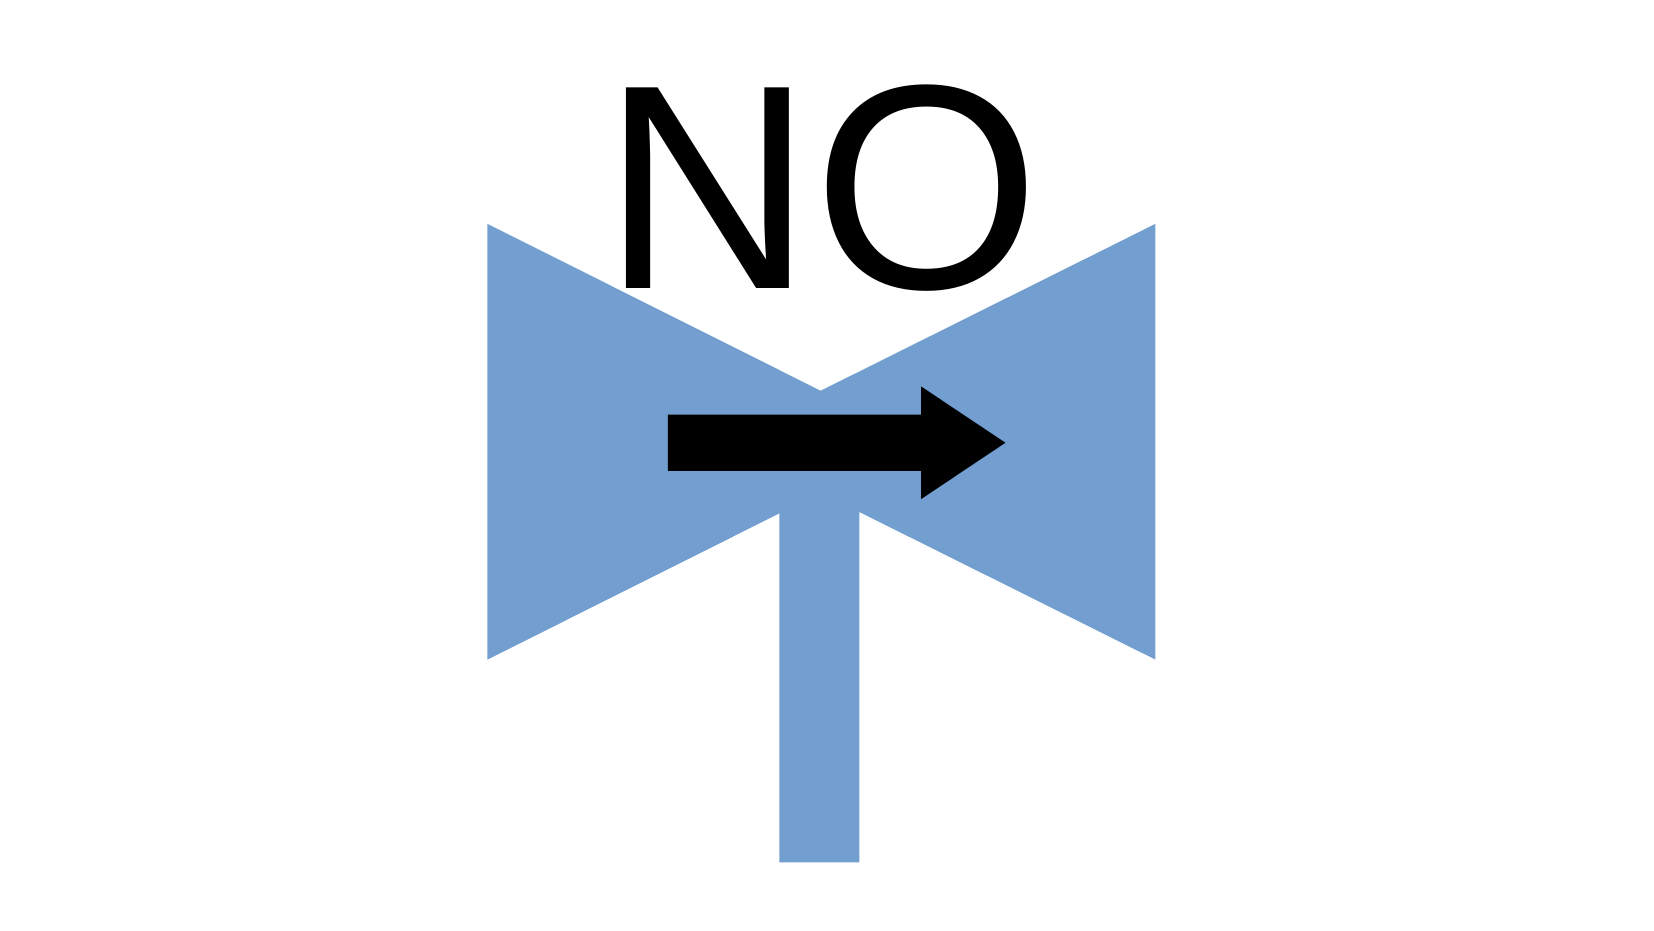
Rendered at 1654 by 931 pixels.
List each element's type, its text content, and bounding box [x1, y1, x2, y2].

text_box NO [487, 37, 1156, 338]
text_box [487, 338, 1156, 863]
